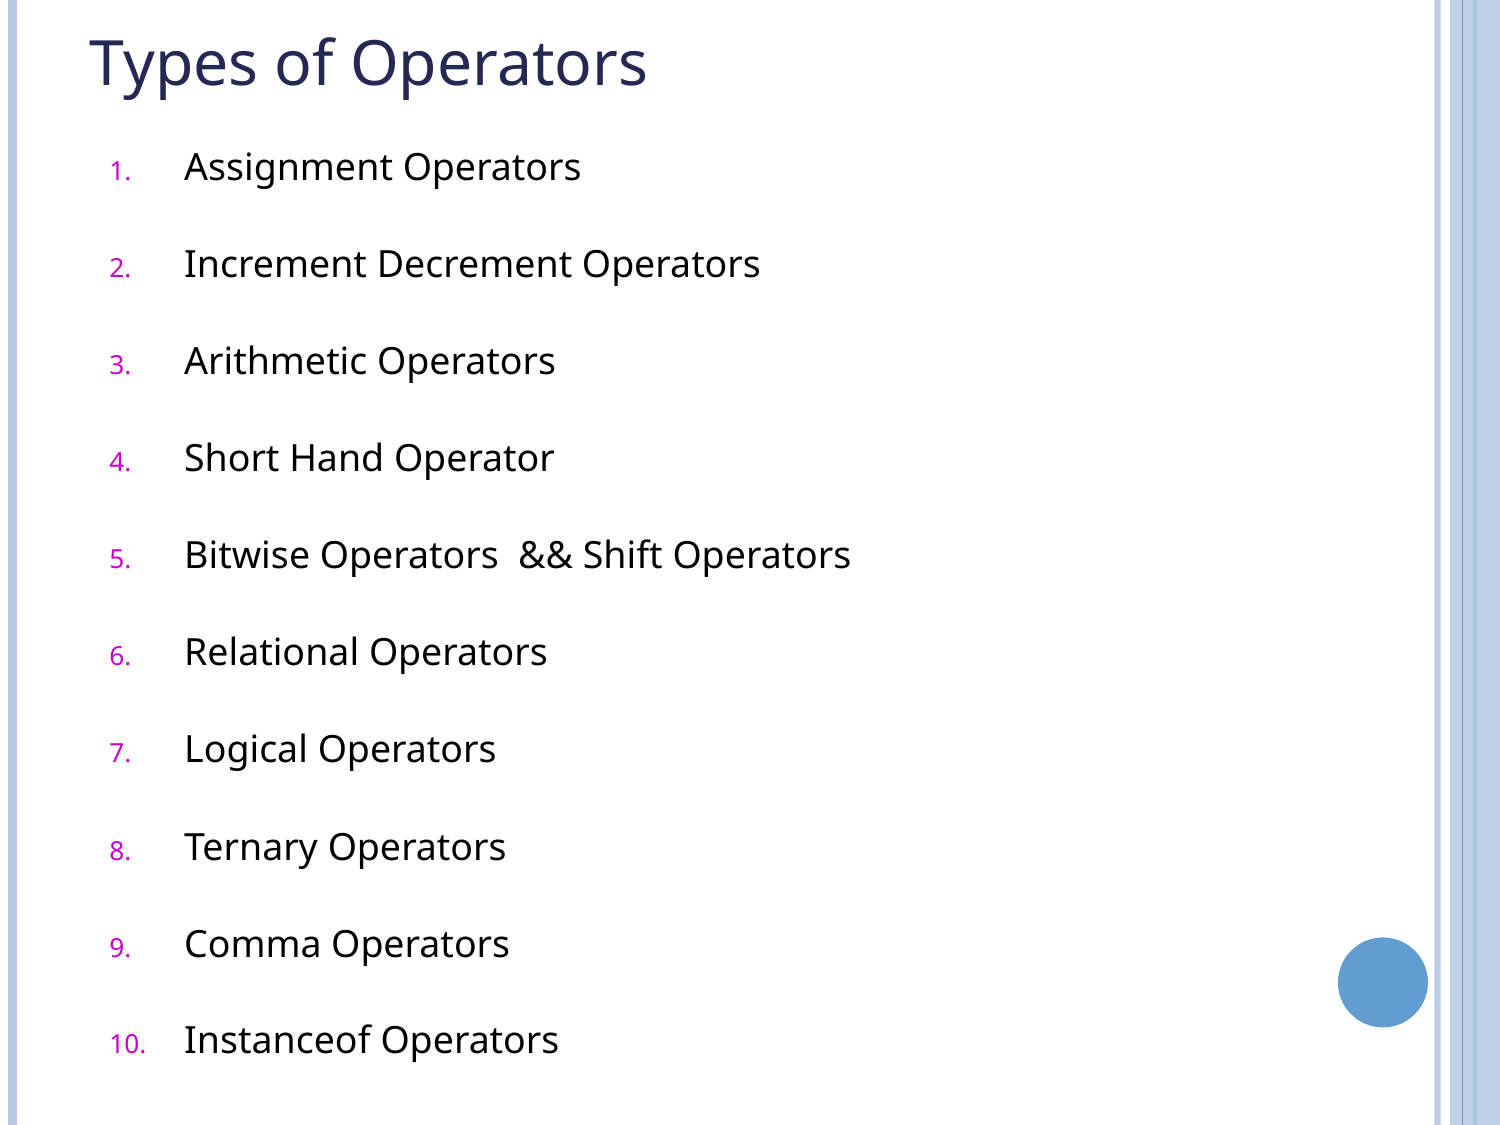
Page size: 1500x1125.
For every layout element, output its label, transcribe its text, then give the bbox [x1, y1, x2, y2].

title Types of Operators [75, 15, 1300, 130]
list Assignment Operators Increment Decrement Operators Arithmetic Operators Short Hand Operator Bitwise Operators && Shift Operators Relational Operators Logical Operators Ternary Operators Comma Operators Instanceof Operators [94, 113, 1312, 922]
